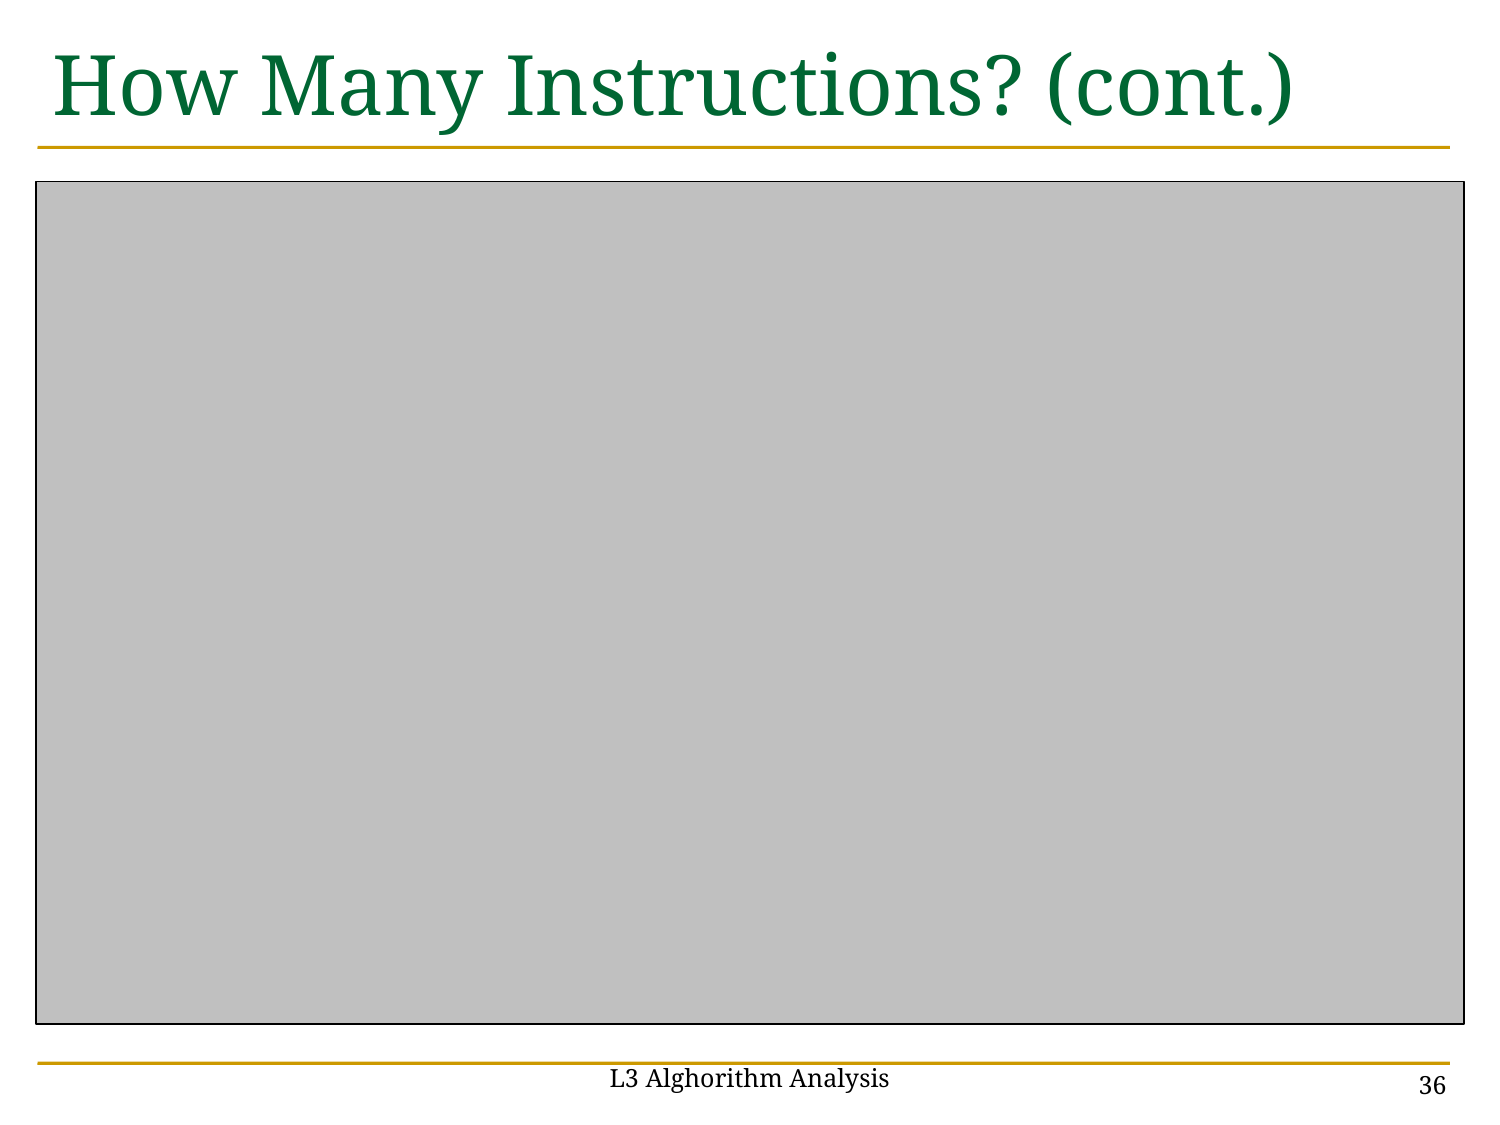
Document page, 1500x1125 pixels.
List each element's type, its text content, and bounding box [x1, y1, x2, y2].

slide_number <number> [1111, 1036, 1462, 1112]
title How Many Instructions? (cont.) [37, 24, 1450, 181]
footer L3 Alghorithm Analysis [512, 1025, 988, 1100]
text_box [36, 181, 1464, 1024]
